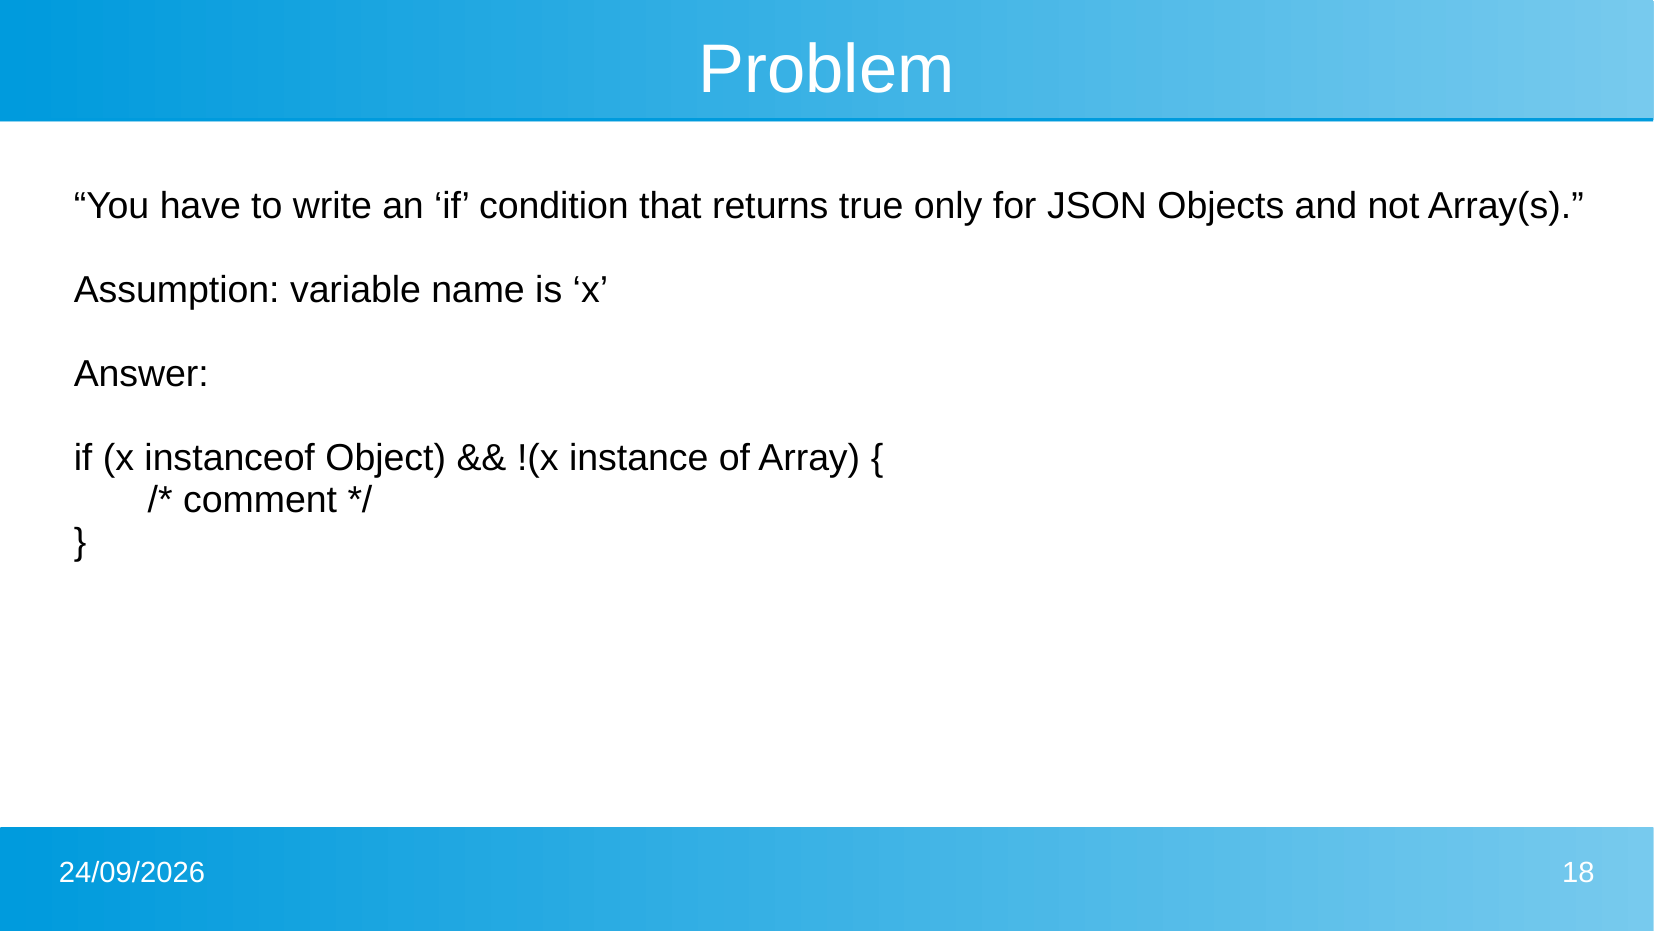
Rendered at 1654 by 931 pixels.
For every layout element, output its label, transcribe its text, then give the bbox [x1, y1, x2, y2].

title Problem [59, 29, 1595, 108]
text_box “You have to write an ‘if’ condition that returns true only for JSON Objects and not Array(s).” Assumption: variable name is ‘x’ Answer: if (x instanceof Object) && !(x instance of Array) { /* comment */ } [59, 177, 1625, 570]
